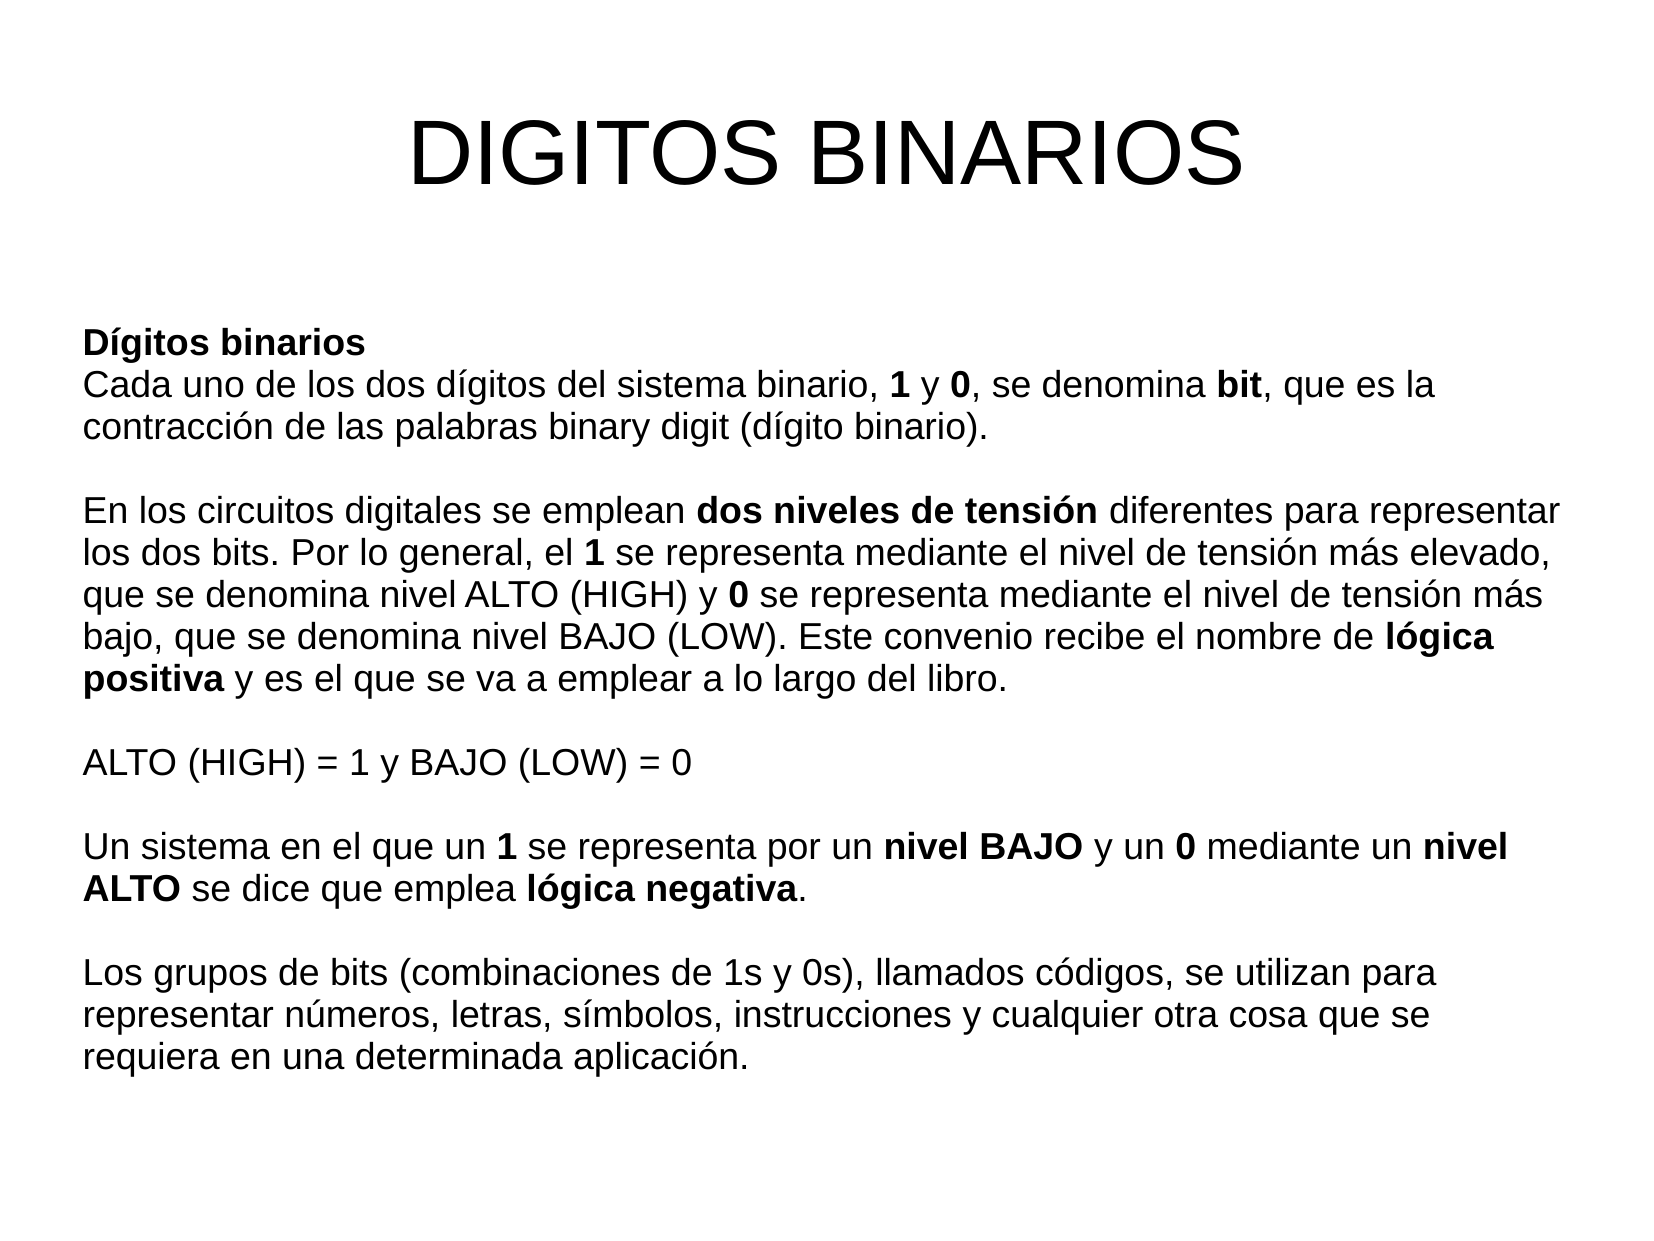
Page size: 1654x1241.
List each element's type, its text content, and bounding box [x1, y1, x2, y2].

title DIGITOS BINARIOS [82, 49, 1571, 257]
subtitle Dígitos binarios Cada uno de los dos dígitos del sistema binario, 1 y 0, se denomina bit, que es la contracción de las palabras binary digit (dígito binario). En los circuitos digitales se emplean dos niveles de tensión diferentes para representar los dos bits. Por lo general, el 1 se representa mediante el nivel de tensión más elevado, que se denomina nivel ALTO (HIGH) y 0 se representa mediante el nivel de tensión más bajo, que se denomina nivel BAJO (LOW). Este convenio recibe el nombre de lógica positiva y es el que se va a emplear a lo largo del libro. ALTO (HIGH) = 1 y BAJO (LOW) = 0 Un sistema en el que un 1 se representa por un nivel BAJO y un 0 mediante un nivel ALTO se dice que emplea lógica negativa. Los grupos de bits (combinaciones de 1s y 0s), llamados códigos, se utilizan para representar números, letras, símbolos, instrucciones y cualquier otra cosa que se requiera en una determinada aplicación. [82, 290, 1571, 1109]
